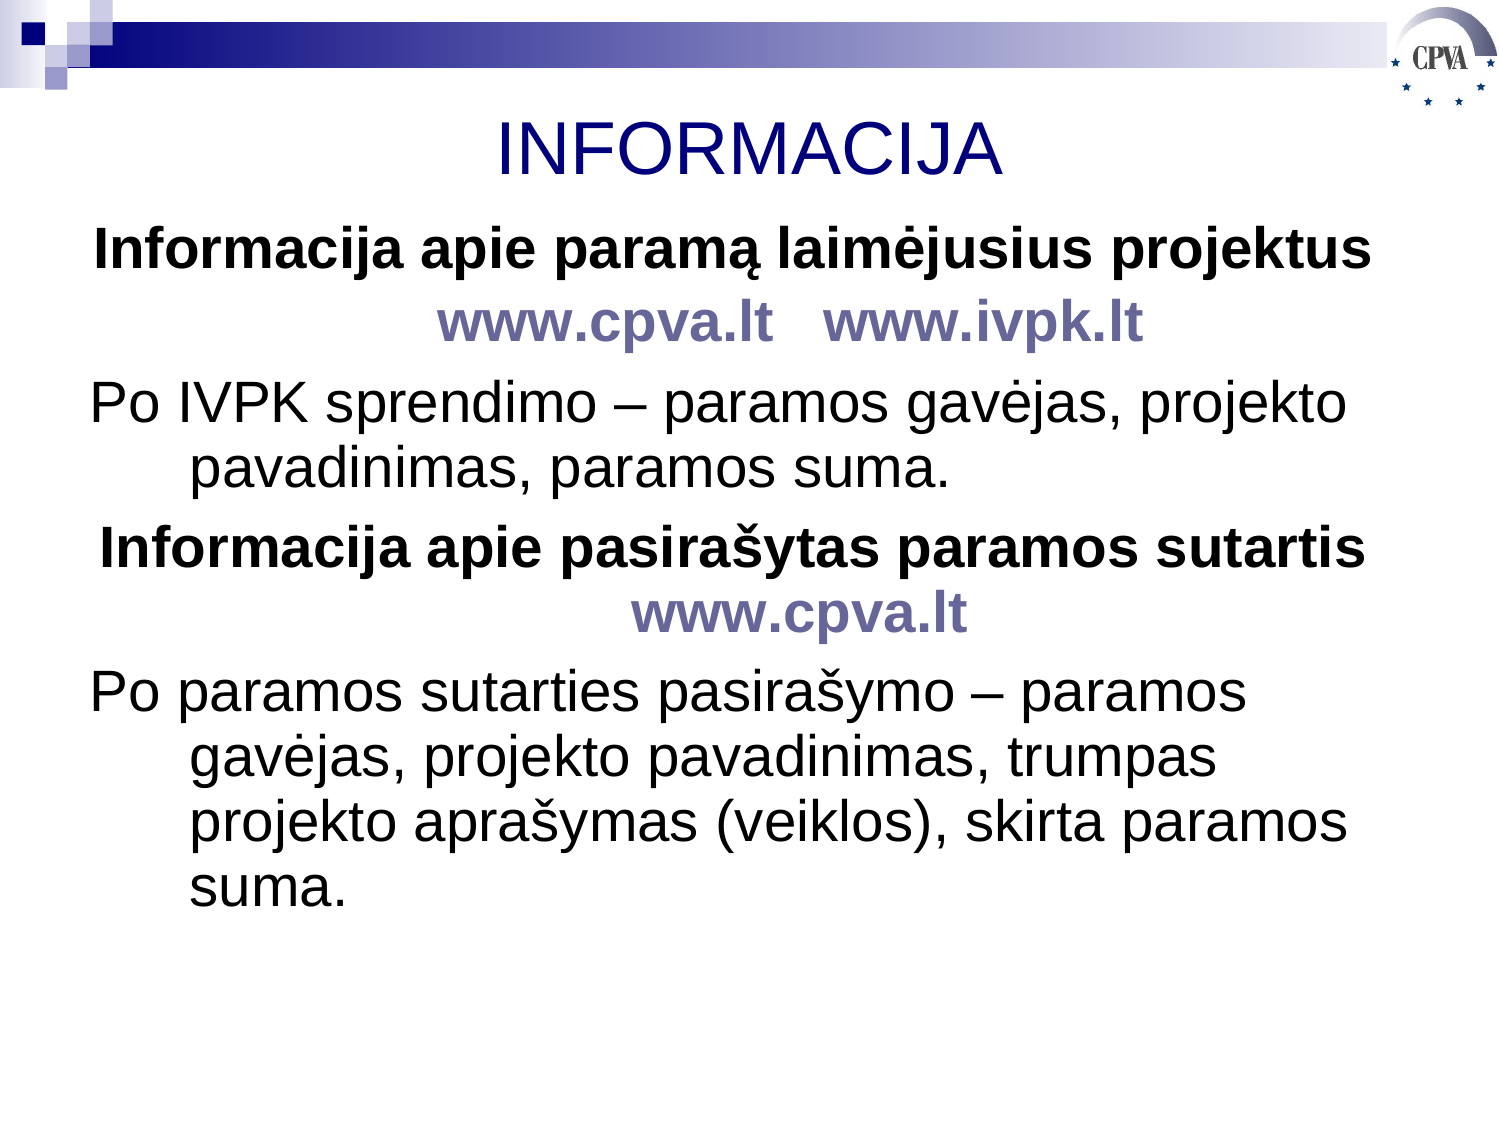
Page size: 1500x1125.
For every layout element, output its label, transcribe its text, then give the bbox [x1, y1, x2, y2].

title INFORMACIJA [75, 78, 1426, 207]
picture [1387, 0, 1500, 113]
list Informacija apie paramą laimėjusius projektus www.cpva.lt www.ivpk.lt Po IVPK sprendimo – paramos gavėjas, projekto pavadinimas, paramos suma. Informacija apie pasirašytas paramos sutartis www.cpva.lt Po paramos sutarties pasirašymo – paramos gavėjas, projekto pavadinimas, trumpas projekto aprašymas (veiklos), skirta paramos suma. [75, 207, 1426, 1062]
